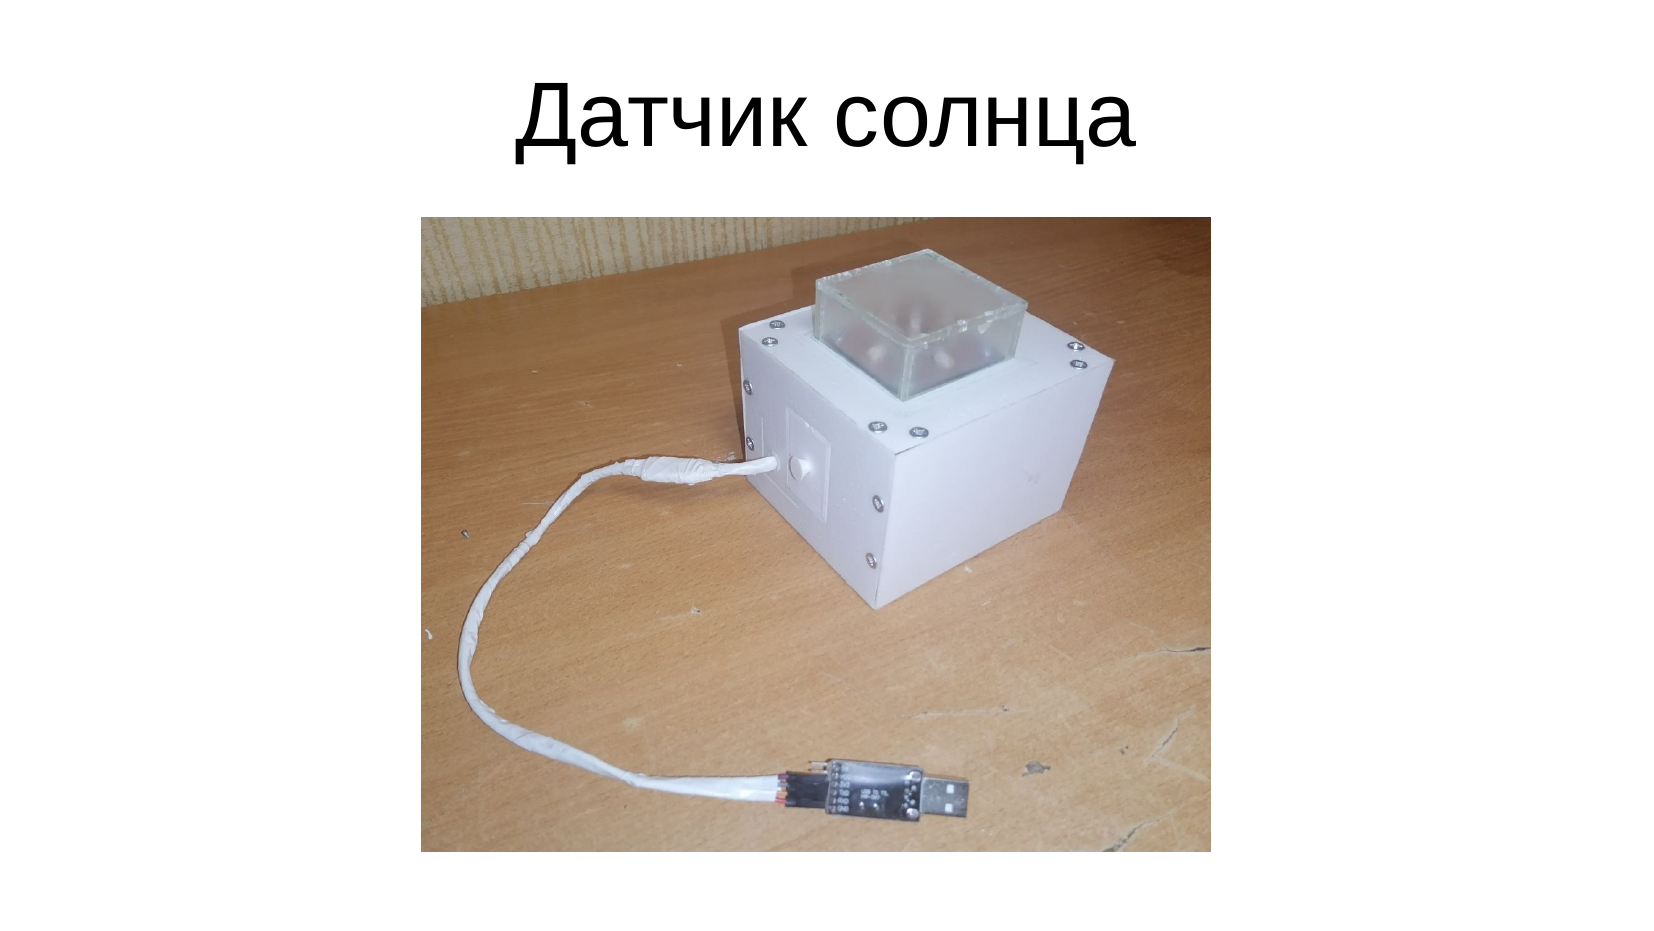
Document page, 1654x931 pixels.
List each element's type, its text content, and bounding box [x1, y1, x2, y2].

title Датчик солнца [82, 37, 1571, 193]
picture [421, 217, 1211, 852]
